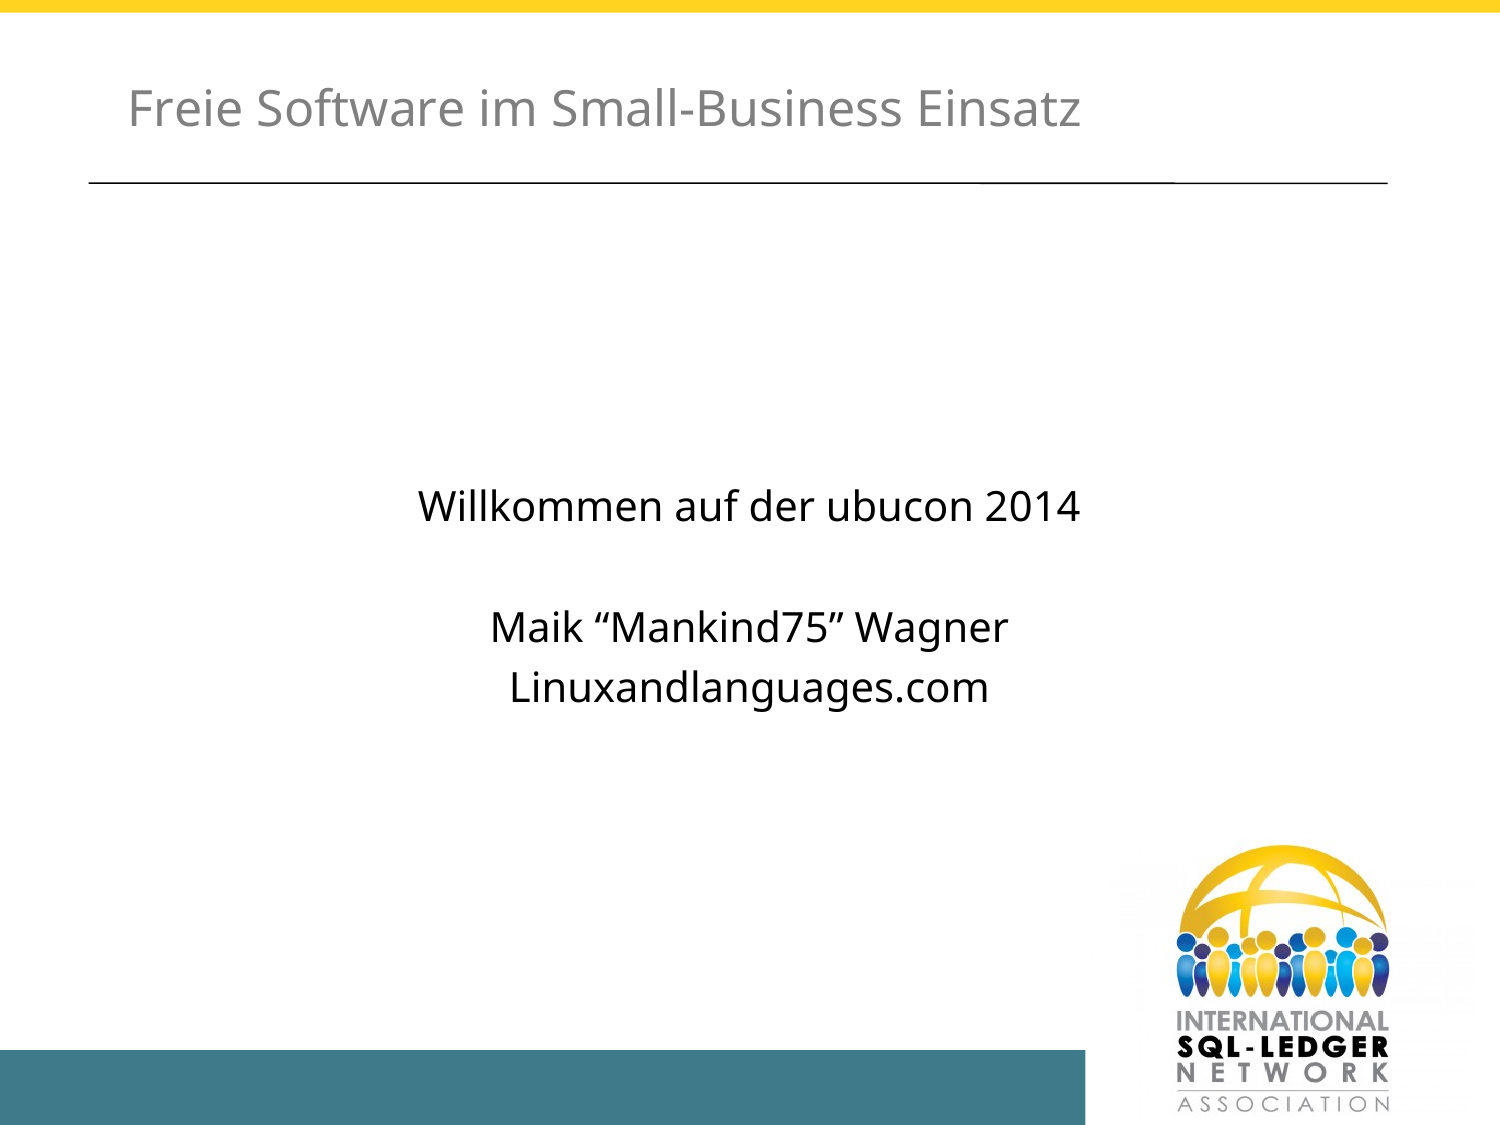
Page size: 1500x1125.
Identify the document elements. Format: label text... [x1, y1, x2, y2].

subtitle Willkommen auf der ubucon 2014 Maik “Mankind75” Wagner Linuxandlanguages.com [112, 220, 1387, 970]
picture [1092, 839, 1475, 1117]
title Freie Software im Small-Business Einsatz [99, 37, 1387, 177]
